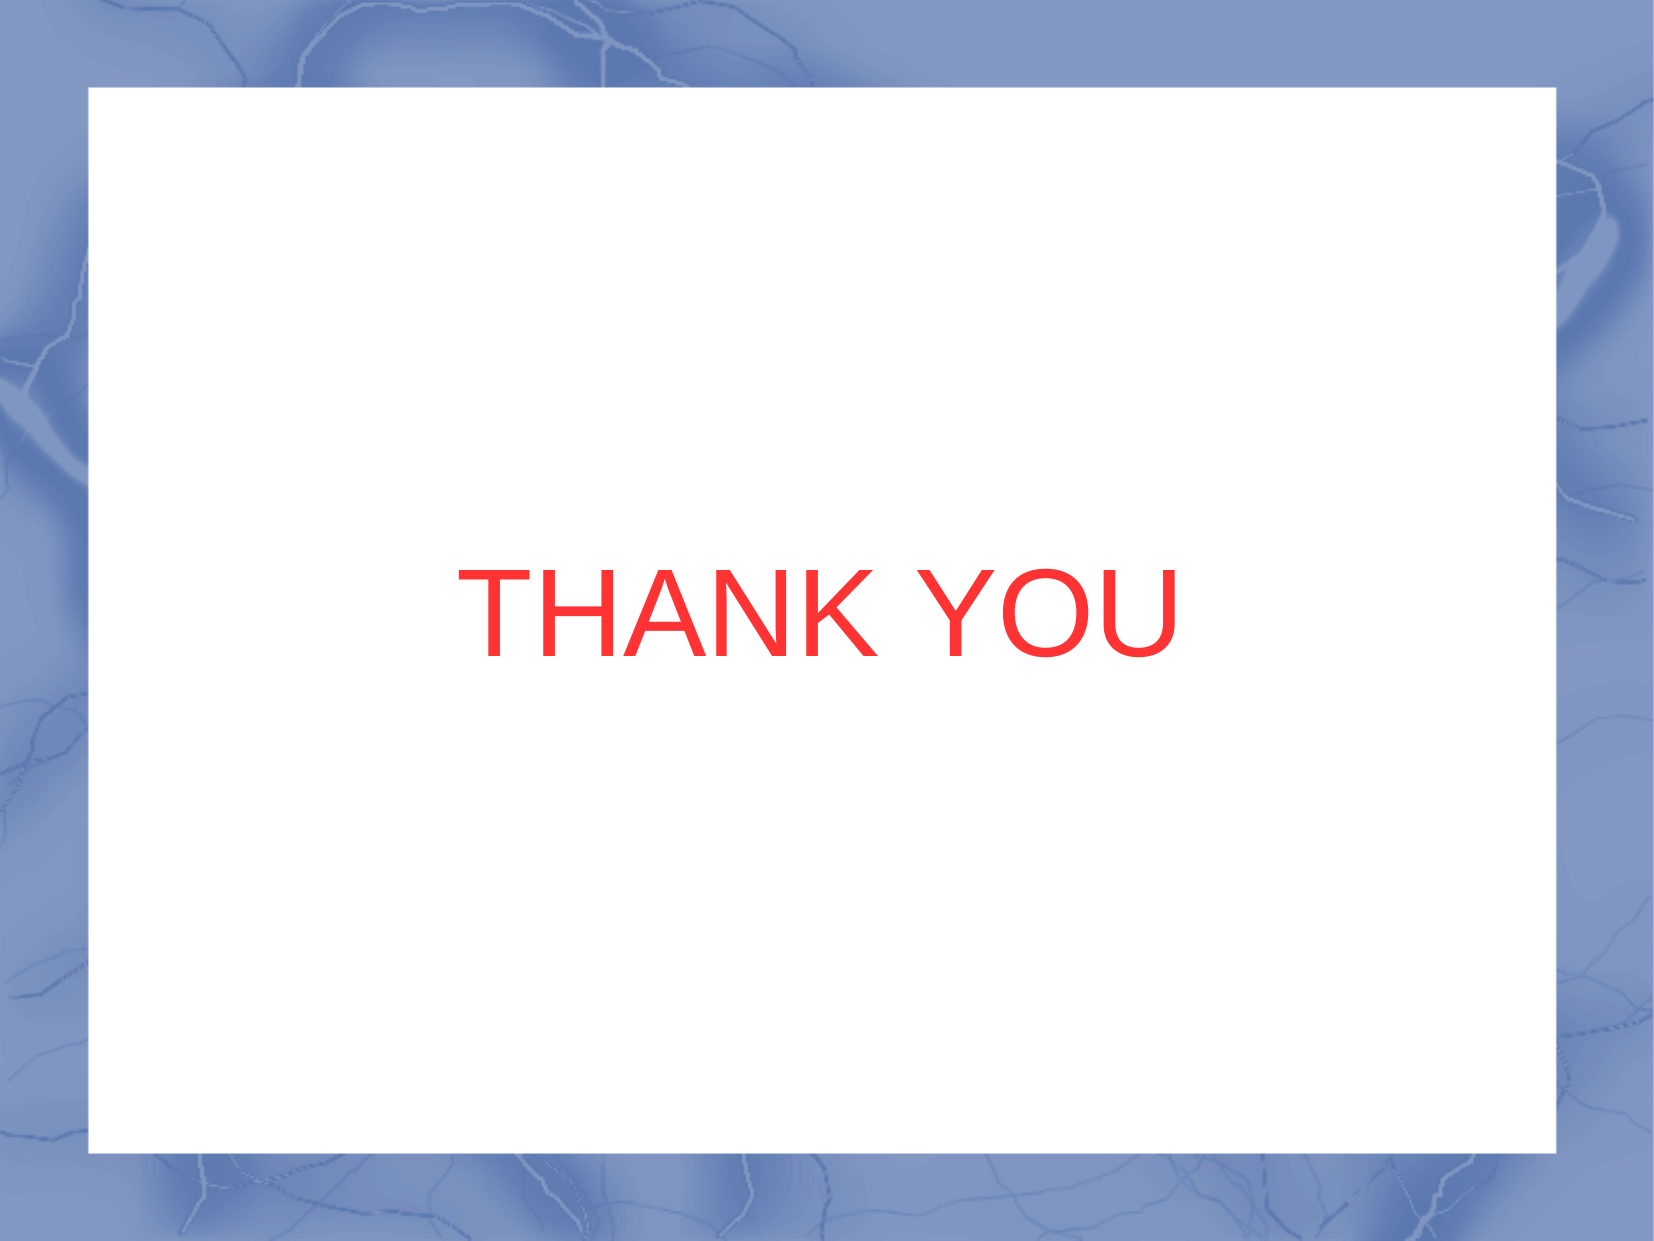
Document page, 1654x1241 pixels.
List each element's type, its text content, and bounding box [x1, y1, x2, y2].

title THANK YOU [112, 510, 1531, 718]
picture [0, 0, 1654, 1241]
